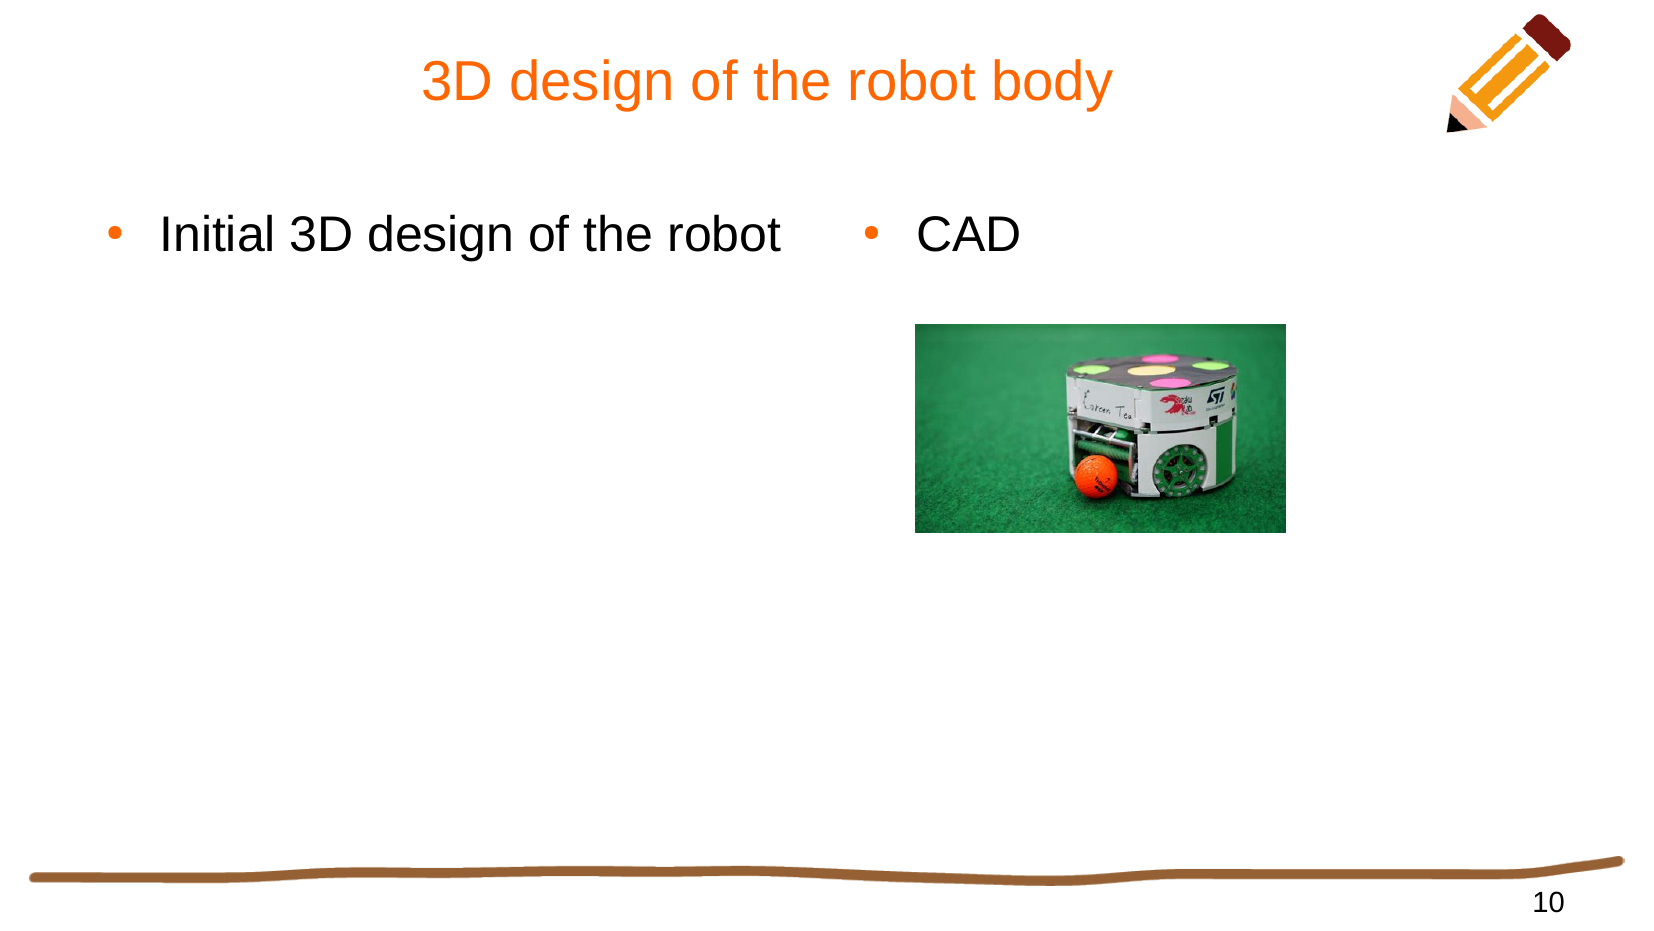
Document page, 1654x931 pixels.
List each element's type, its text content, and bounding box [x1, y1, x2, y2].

picture [1446, 14, 1571, 133]
picture [29, 856, 1625, 886]
list Initial 3D design of the robot [88, 206, 809, 857]
picture [915, 324, 1286, 533]
title 3D design of the robot body [88, 29, 1447, 133]
list CAD [845, 206, 1566, 857]
